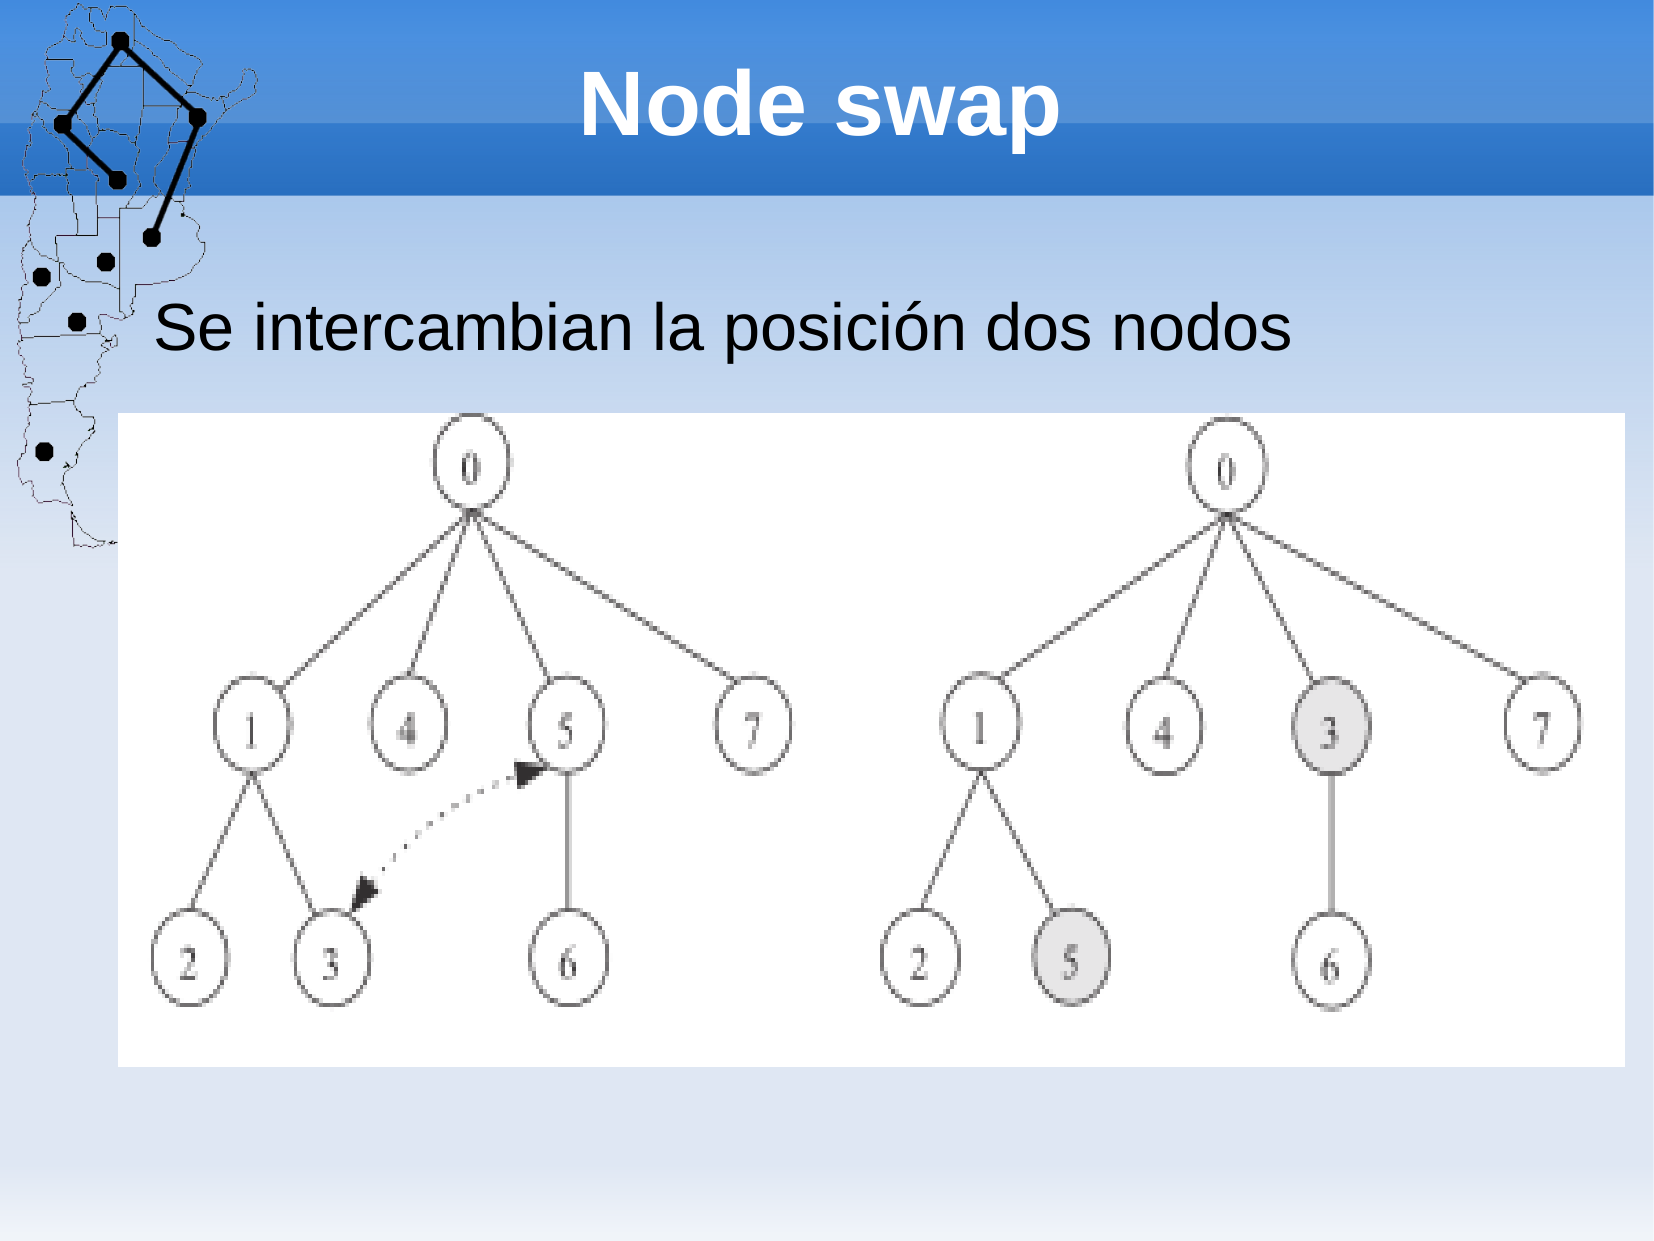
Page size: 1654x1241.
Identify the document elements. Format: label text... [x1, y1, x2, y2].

list Se intercambian la posición dos nodos [82, 562, 1571, 1094]
title Node swap [296, 7, 1565, 200]
list Se intercambian la posición dos nodos [296, 290, 1571, 413]
picture [0, 0, 1654, 1241]
